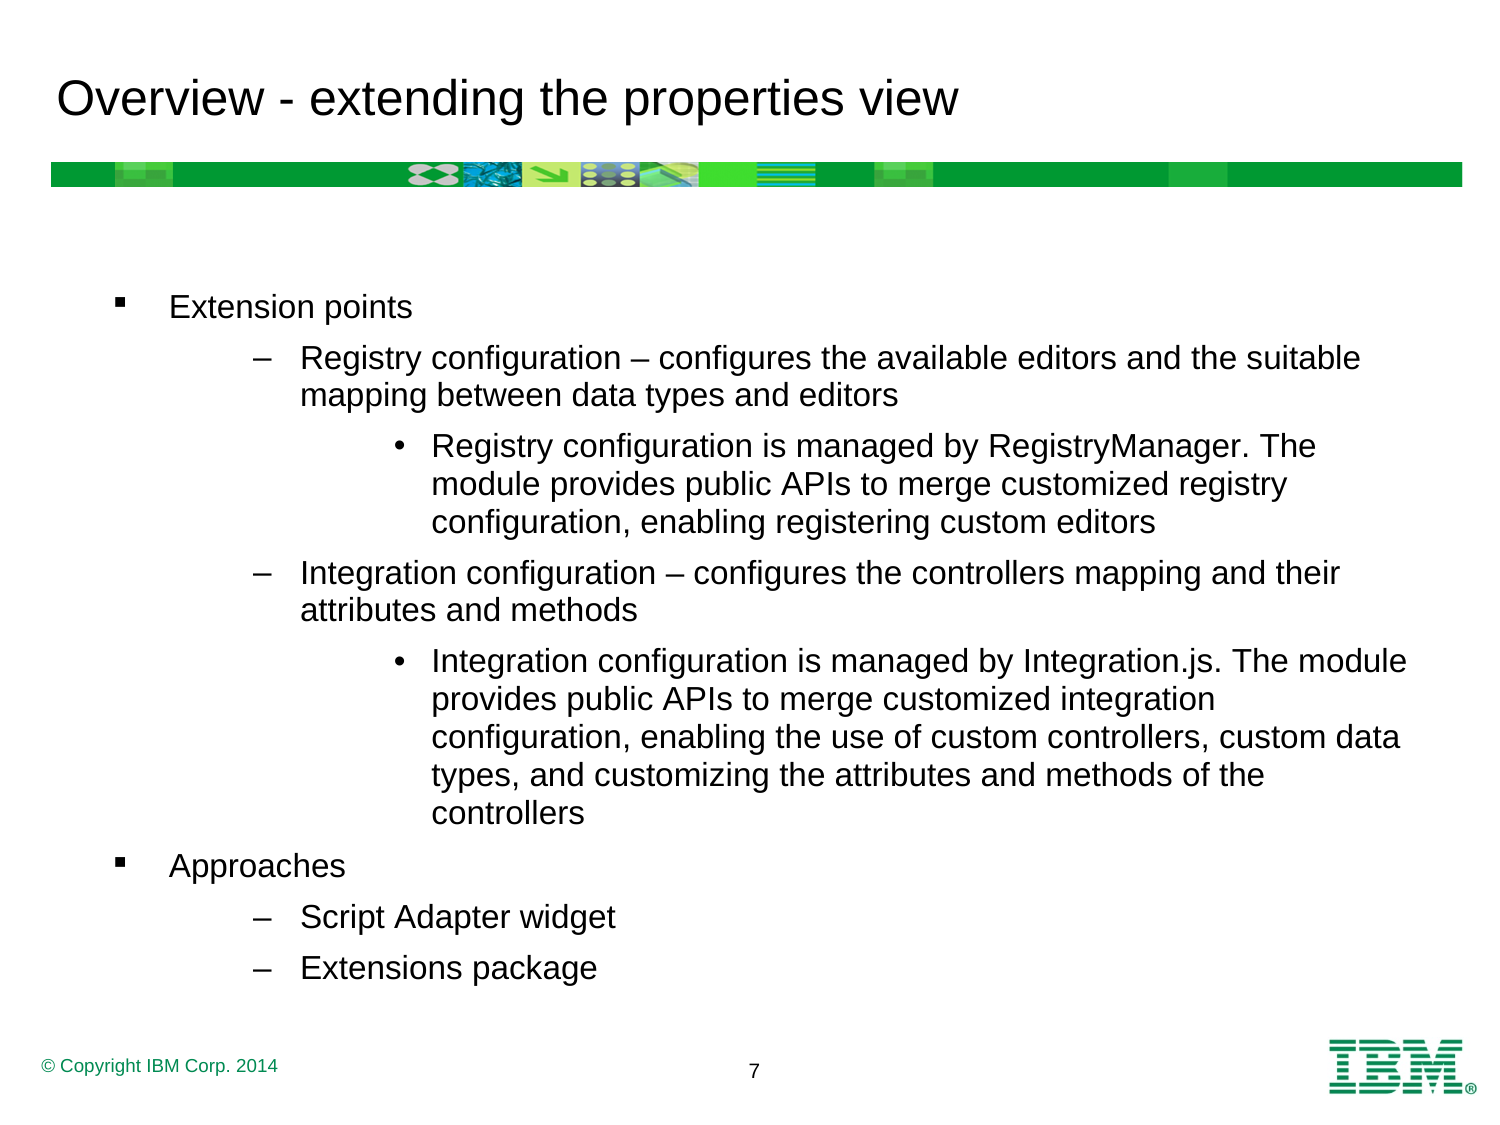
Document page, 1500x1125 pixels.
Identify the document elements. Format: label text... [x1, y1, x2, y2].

picture [1327, 1037, 1479, 1096]
title Overview - extending the properties view [41, 31, 1500, 165]
list Extension points Registry configuration – configures the available editors and the suitable mapping between data types and editors Registry configuration is managed by RegistryManager. The module provides public APIs to merge customized registry configuration, enabling registering custom editors Integration configuration – configures the controllers mapping and their attributes and methods Integration configuration is managed by Integration.js. The module provides public APIs to merge customized integration configuration, enabling the use of custom controllers, custom data types, and customizing the attributes and methods of the controllers Approaches Script Adapter widget Extensions package [41, 278, 1438, 1029]
picture [50, 165, 1463, 189]
